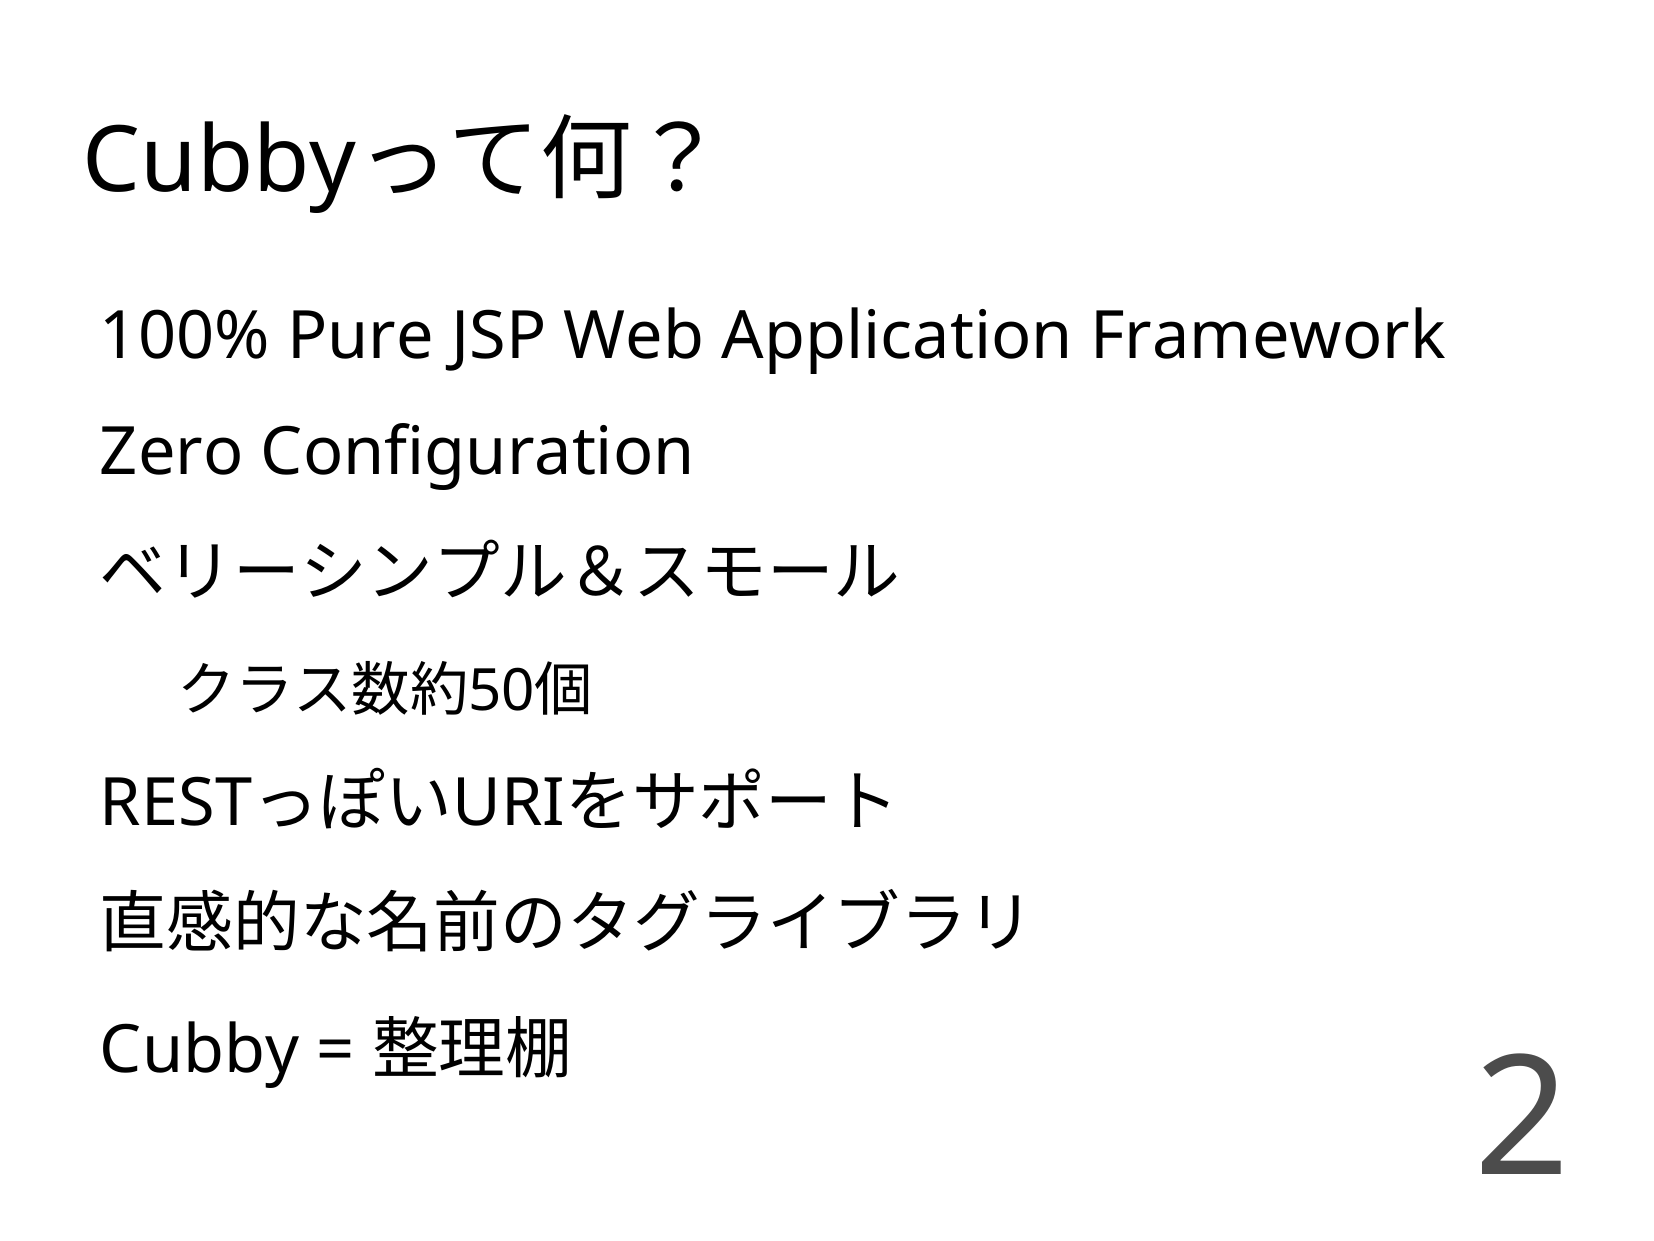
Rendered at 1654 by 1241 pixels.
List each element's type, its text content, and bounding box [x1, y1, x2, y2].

list 100% Pure JSP Web Application Framework Zero Configuration ベリーシンプル＆スモール クラス数約50個 RESTっぽいURIをサポート 直感的な名前のタグライブラリ Cubby = 整理棚 [82, 290, 1571, 1109]
title Cubbyって何？ [82, 48, 1571, 258]
